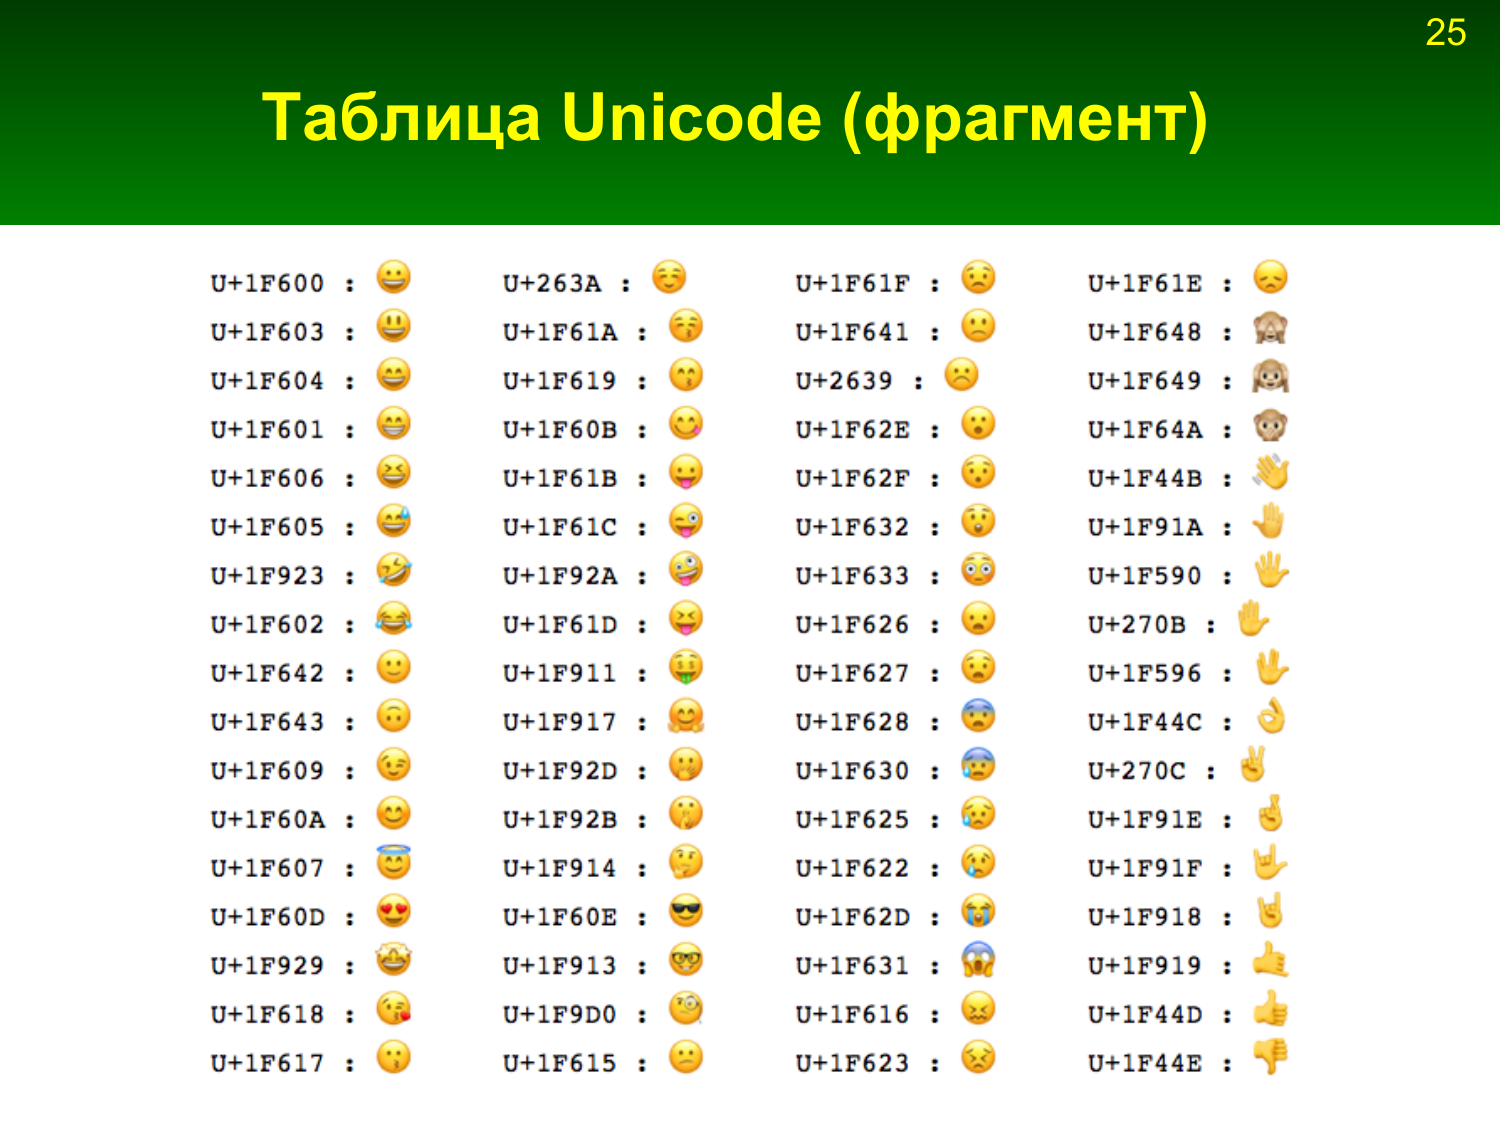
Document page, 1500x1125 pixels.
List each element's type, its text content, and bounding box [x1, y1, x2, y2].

picture [194, 248, 1306, 1099]
title Таблица Unicode (фрагмент) [47, 11, 1426, 215]
